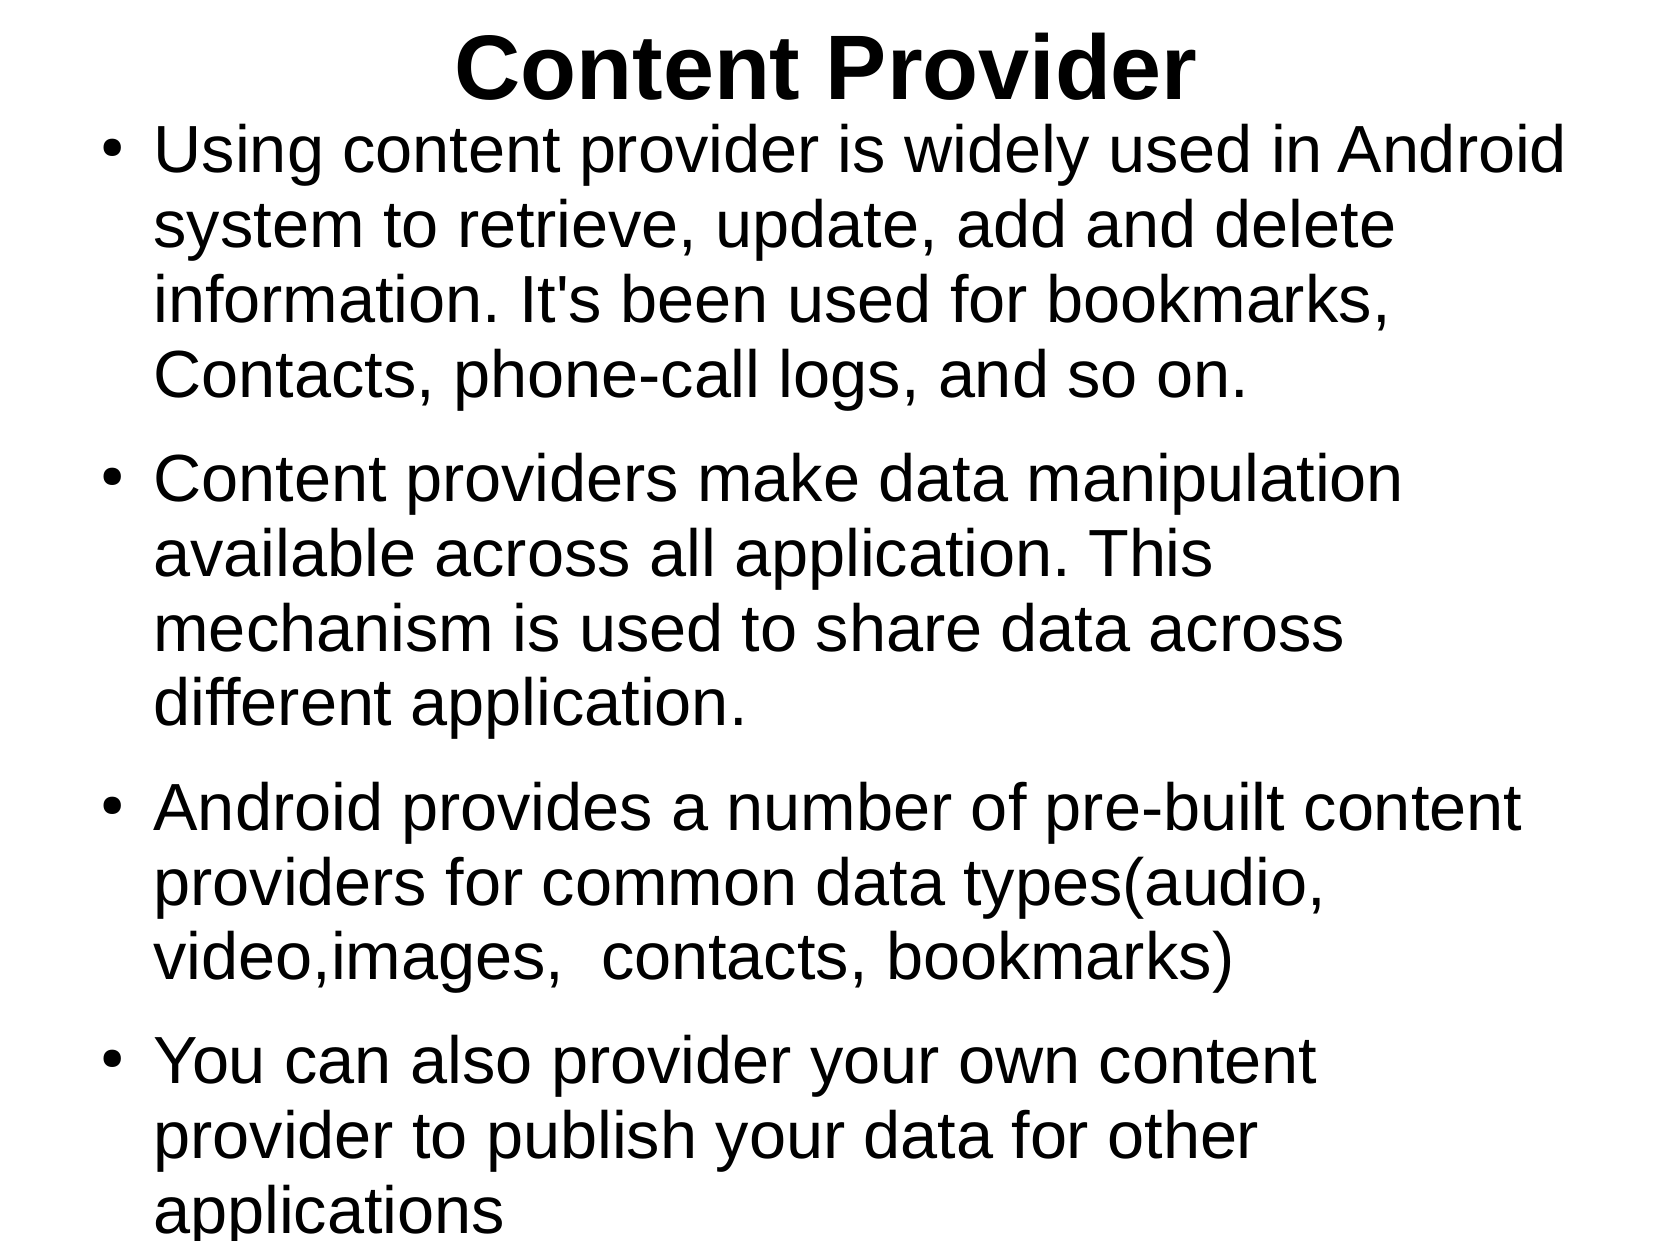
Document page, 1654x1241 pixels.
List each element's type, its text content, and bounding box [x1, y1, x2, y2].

title Content Provider [82, 0, 1571, 112]
list Using content provider is widely used in Android system to retrieve, update, add and delete information. It's been used for bookmarks, Contacts, phone-call logs, and so on. Content providers make data manipulation available across all application. This mechanism is used to share data across different application. Android provides a number of pre-built content providers for common data types(audio, video,images, contacts, bookmarks) You can also provider your own content provider to publish your data for other applications [82, 112, 1571, 1241]
